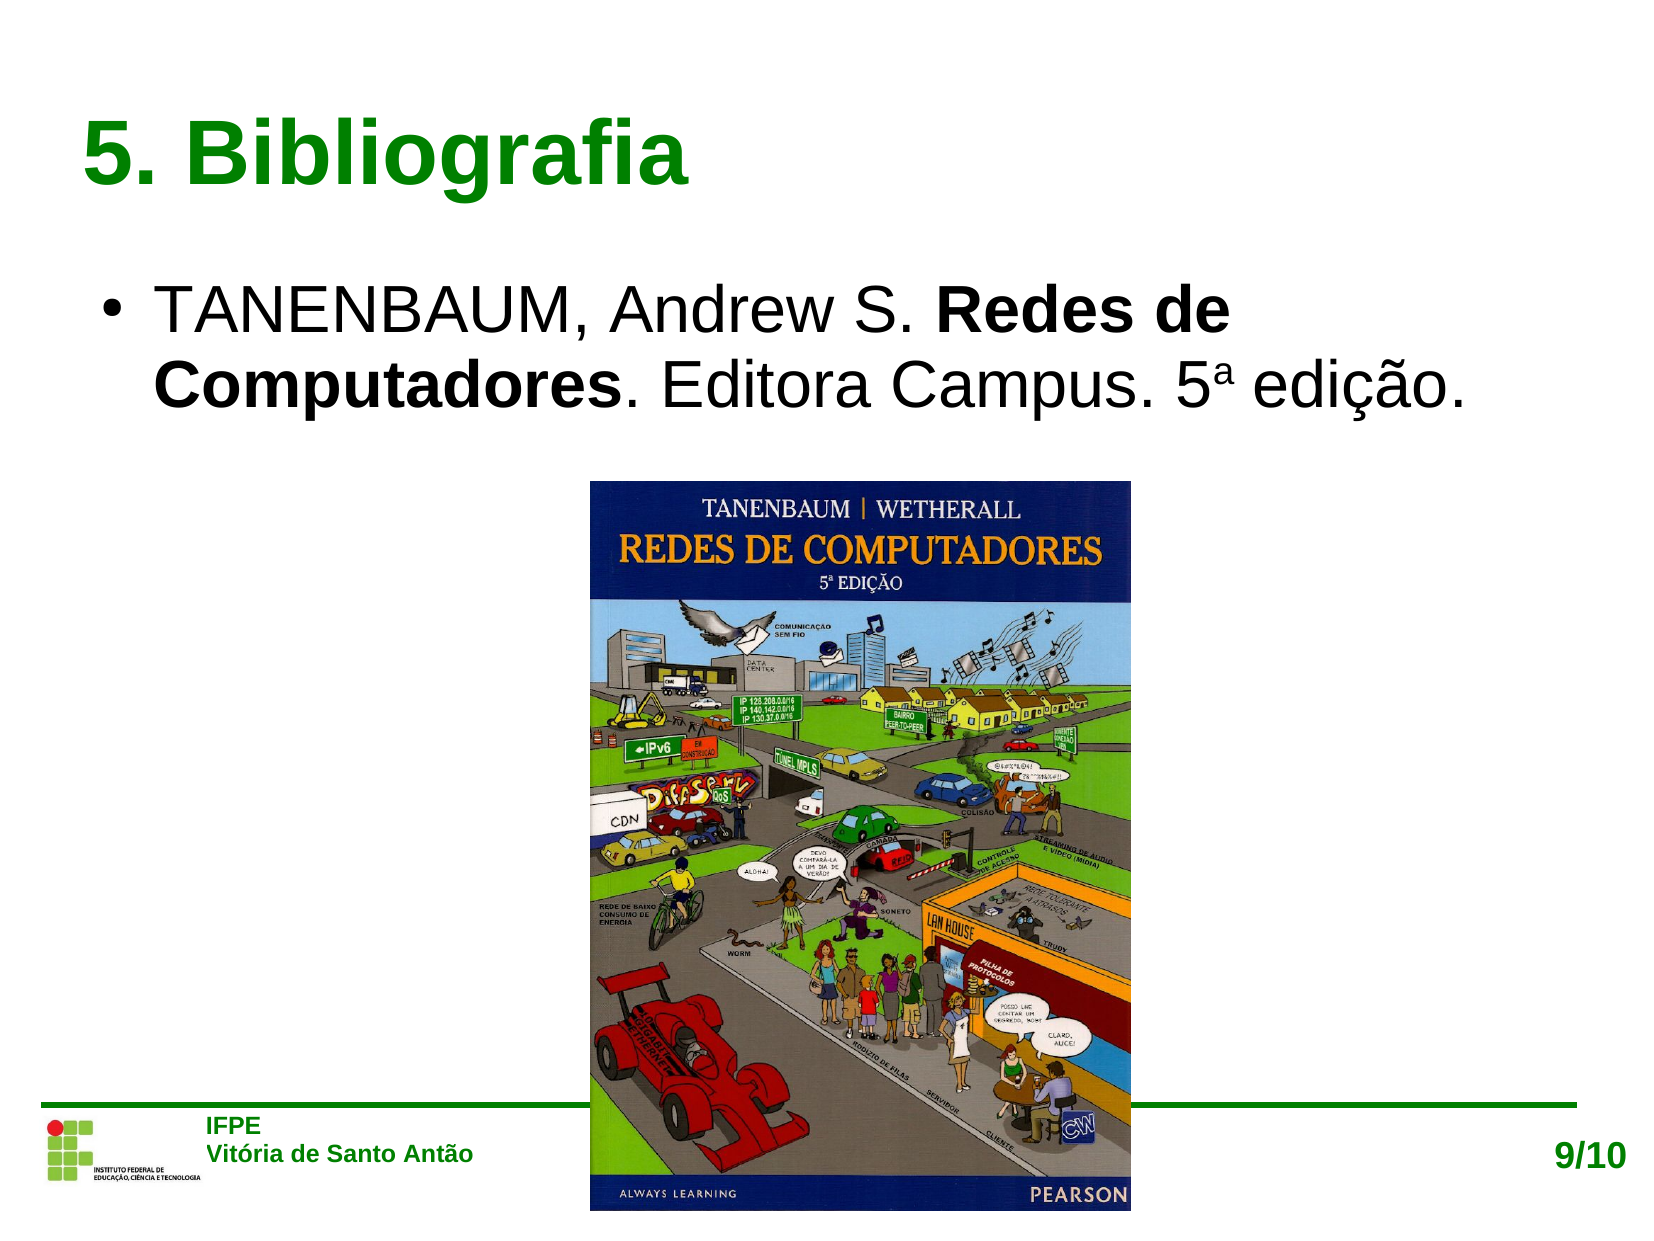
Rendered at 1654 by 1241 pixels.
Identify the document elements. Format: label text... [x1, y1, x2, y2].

title 5. Bibliografia [82, 49, 1571, 257]
picture [590, 481, 1131, 1211]
list TANENBAUM, Andrew S. Redes de Computadores. Editora Campus. 5a edição. [82, 272, 1571, 1091]
picture [39, 1111, 207, 1191]
